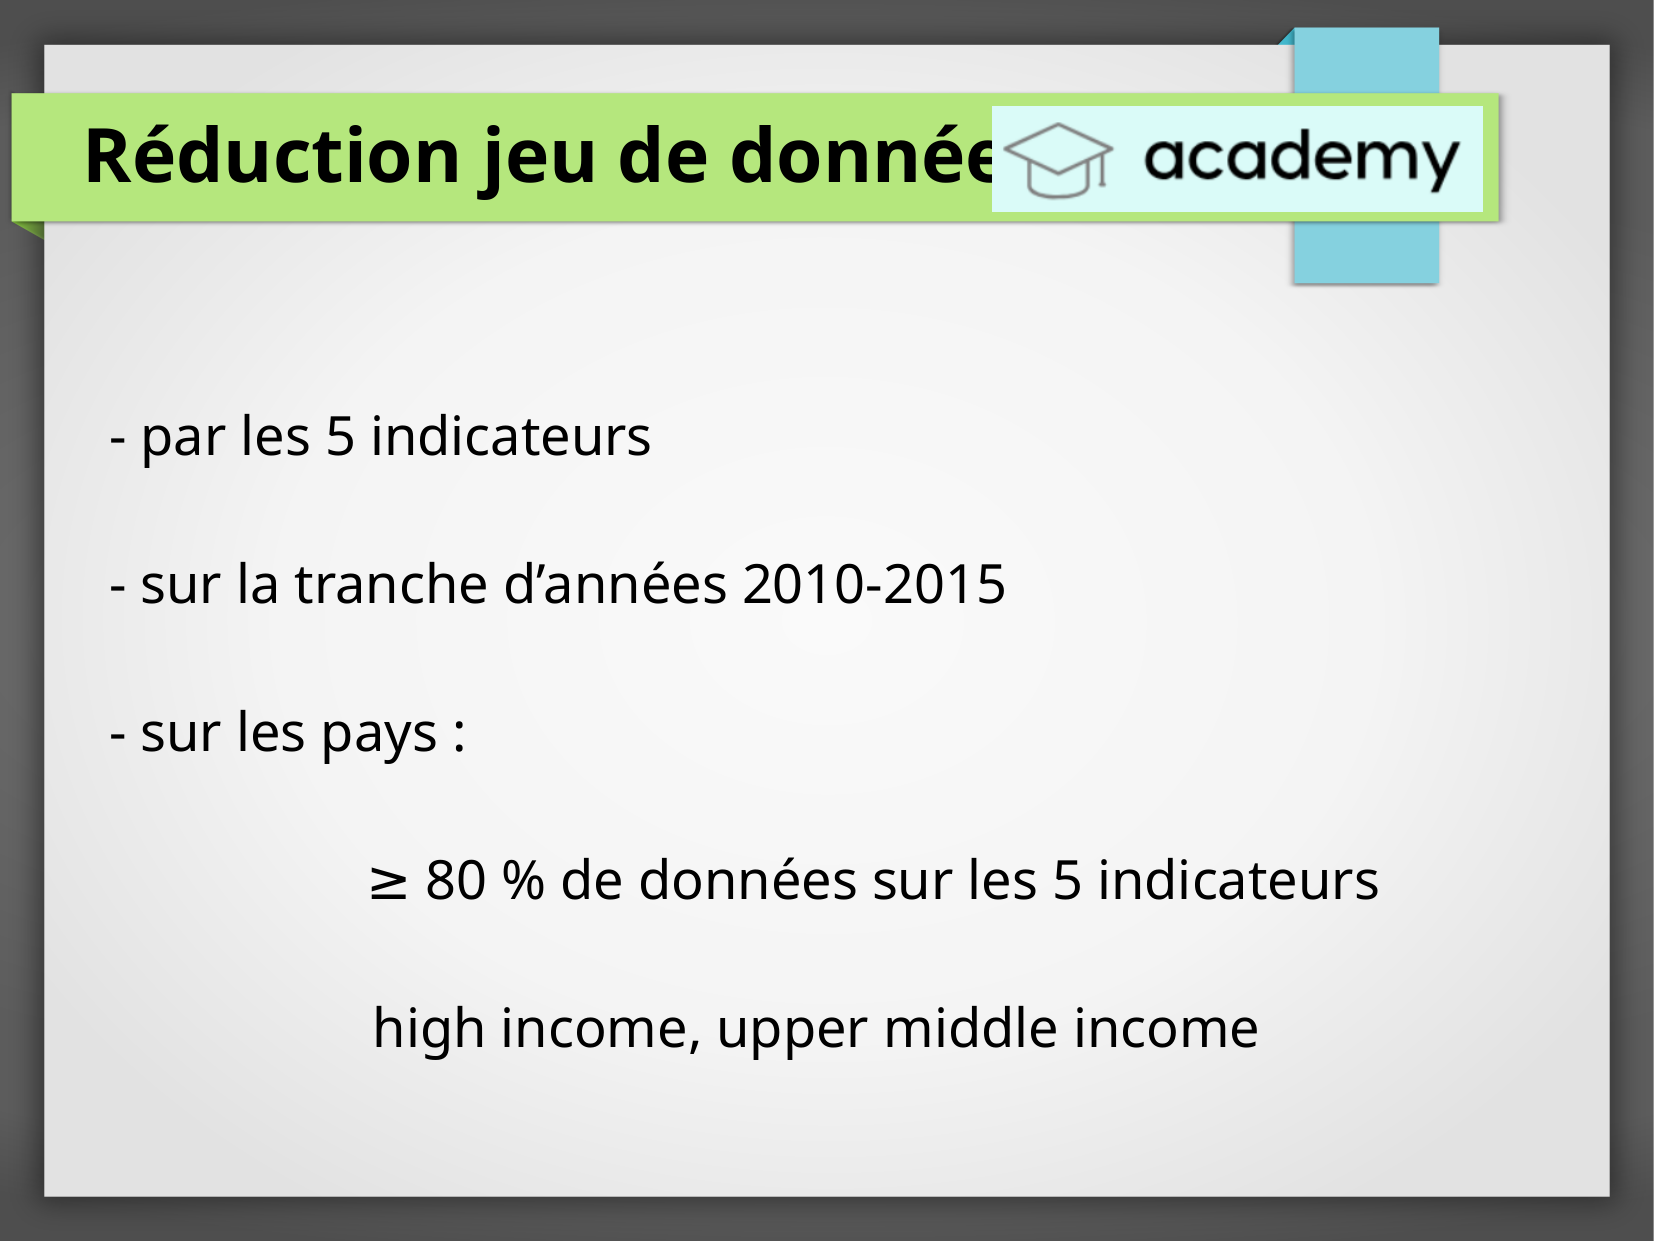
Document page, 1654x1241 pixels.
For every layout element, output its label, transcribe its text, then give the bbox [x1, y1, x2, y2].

title Réduction jeu de données [82, 94, 1264, 213]
picture [0, 0, 1654, 1241]
text_box - par les 5 indicateurs - sur la tranche d’années 2010-2015 - sur les pays : ≥ 80 % de données sur les 5 indicateurs high income, upper middle income [94, 389, 1571, 987]
